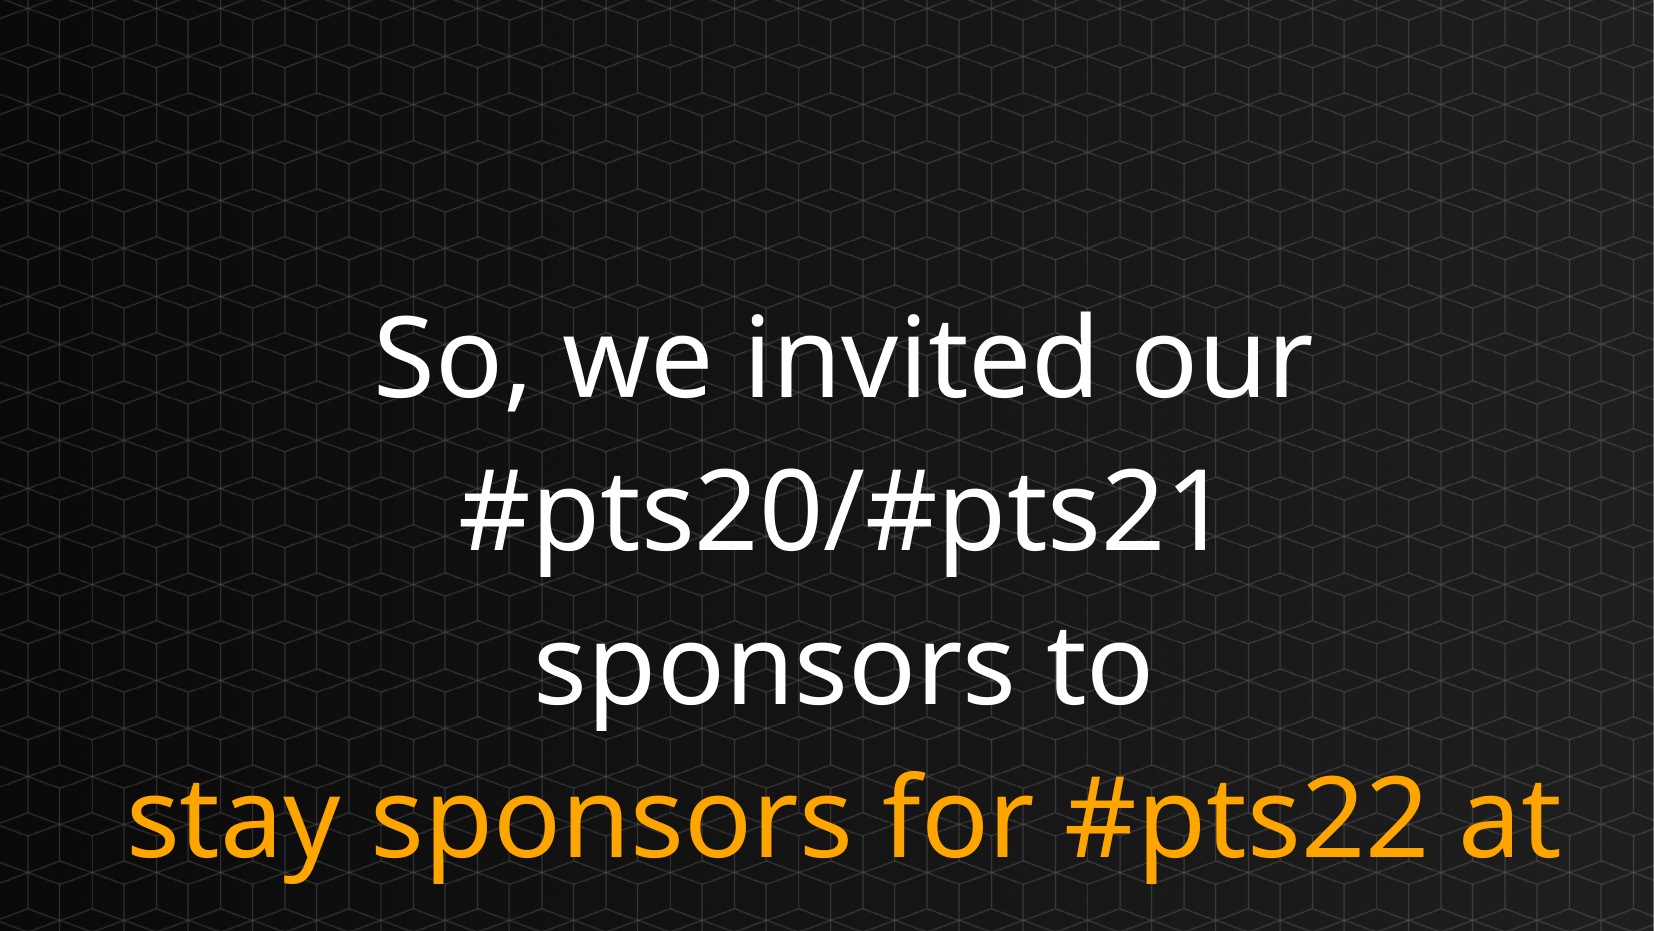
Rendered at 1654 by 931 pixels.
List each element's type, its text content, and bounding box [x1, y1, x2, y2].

text_box So, we invited our #pts20/#pts21 sponsors to stay sponsors for #pts22 at no cost [35, 82, 1654, 931]
picture [0, 0, 1654, 931]
